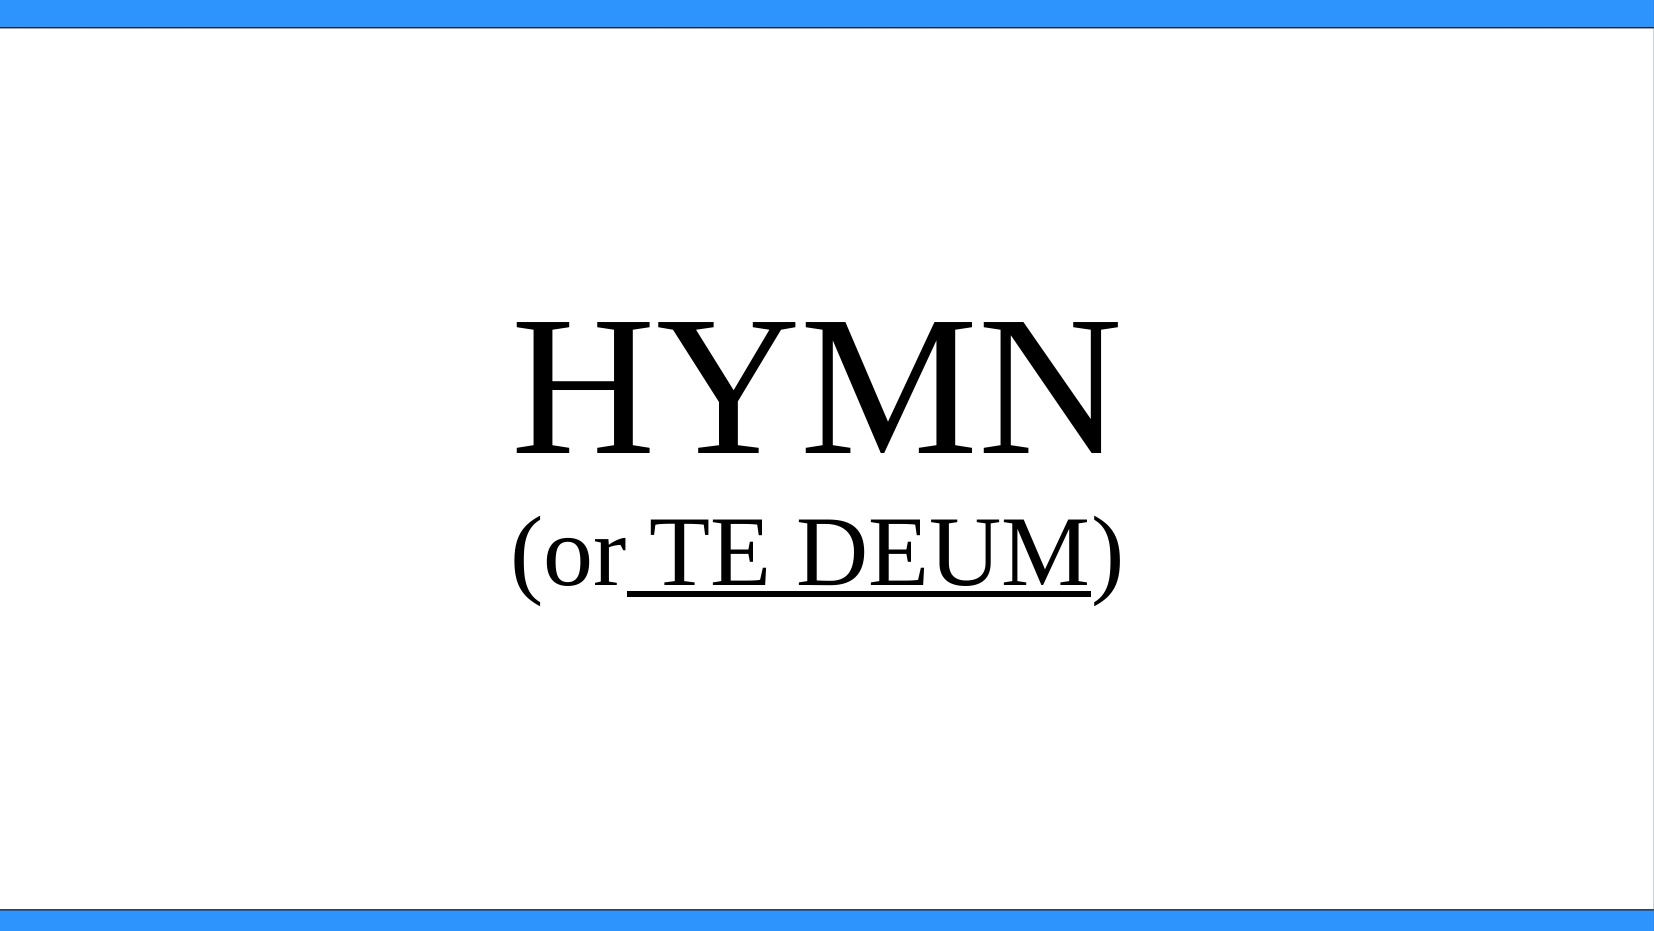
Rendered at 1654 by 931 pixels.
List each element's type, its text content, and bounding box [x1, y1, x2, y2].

text_box HYMN (or TE DEUM) [375, 267, 1261, 616]
picture [0, 0, 1654, 931]
